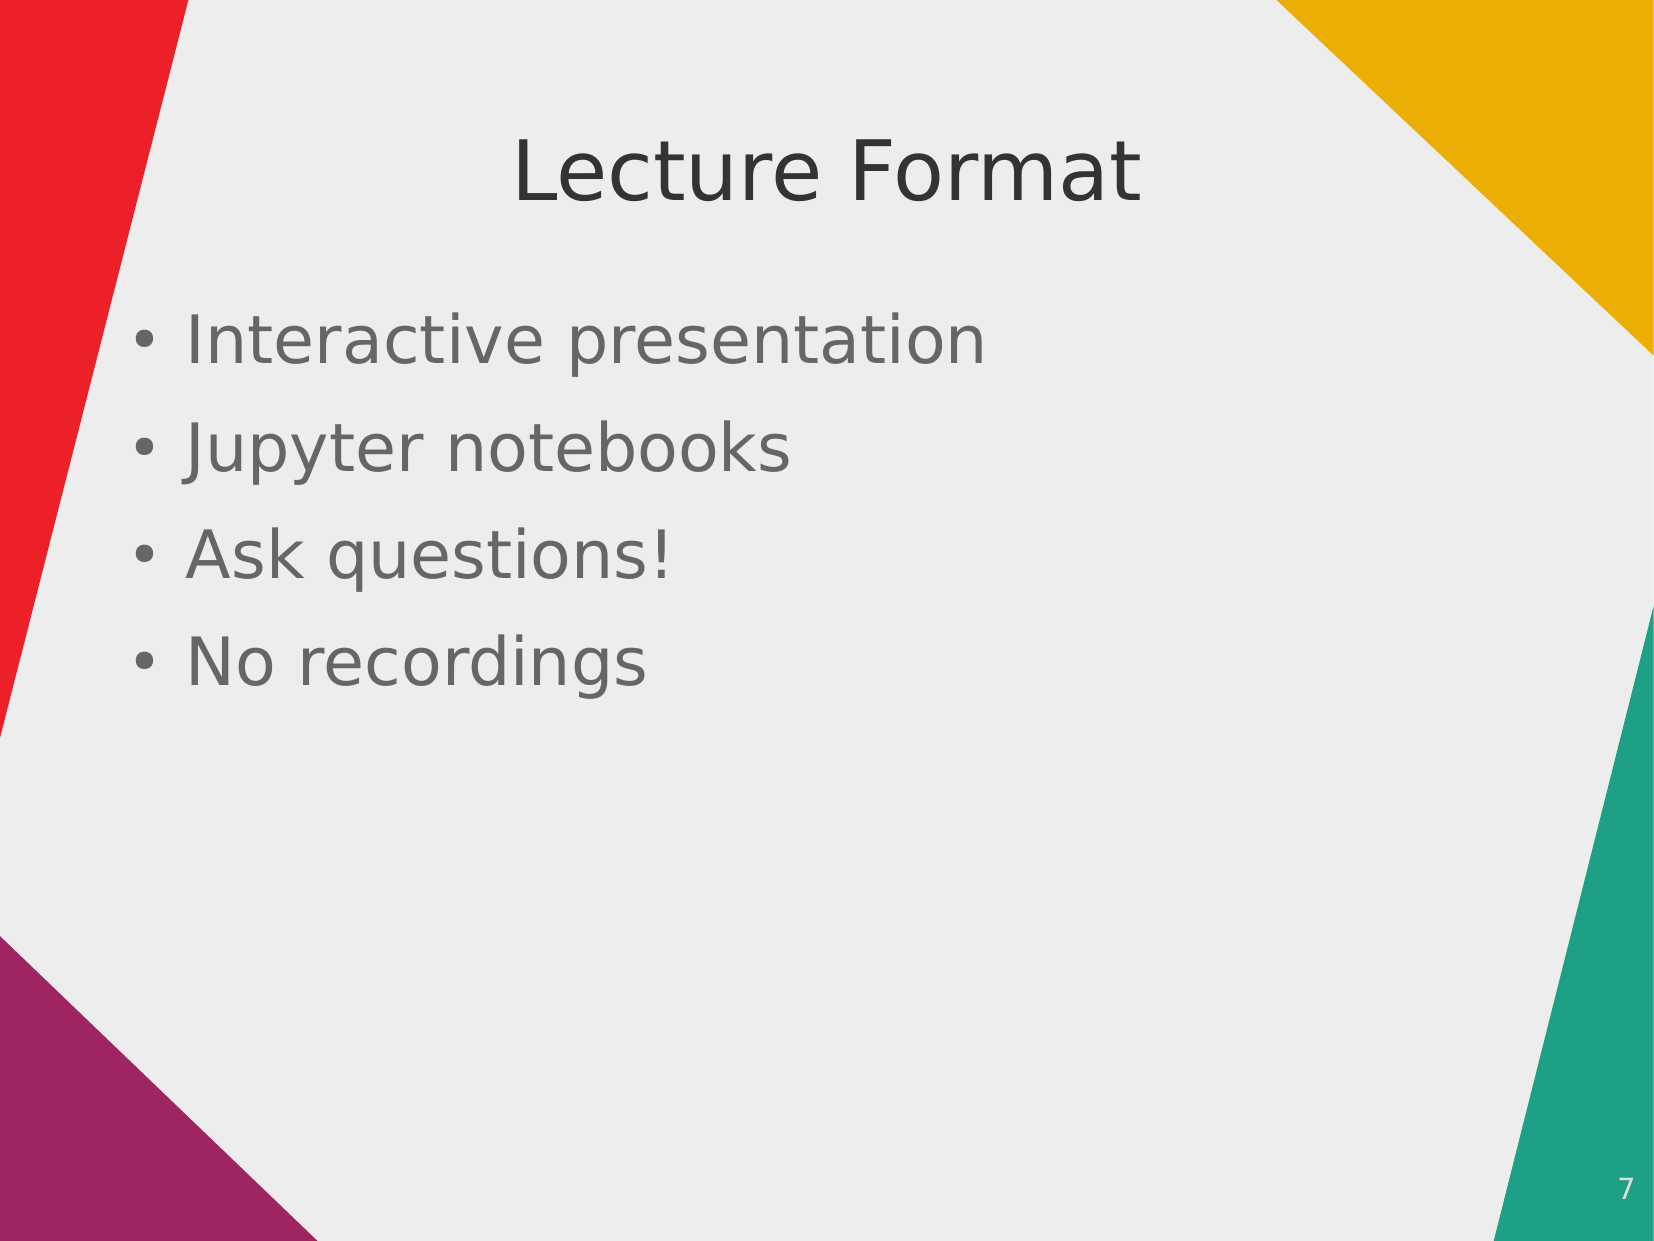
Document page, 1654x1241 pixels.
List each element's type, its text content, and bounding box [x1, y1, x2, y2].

list Interactive presentation Jupyter notebooks Ask questions! No recordings [114, 302, 1539, 1033]
title Lecture Format [114, 73, 1539, 271]
